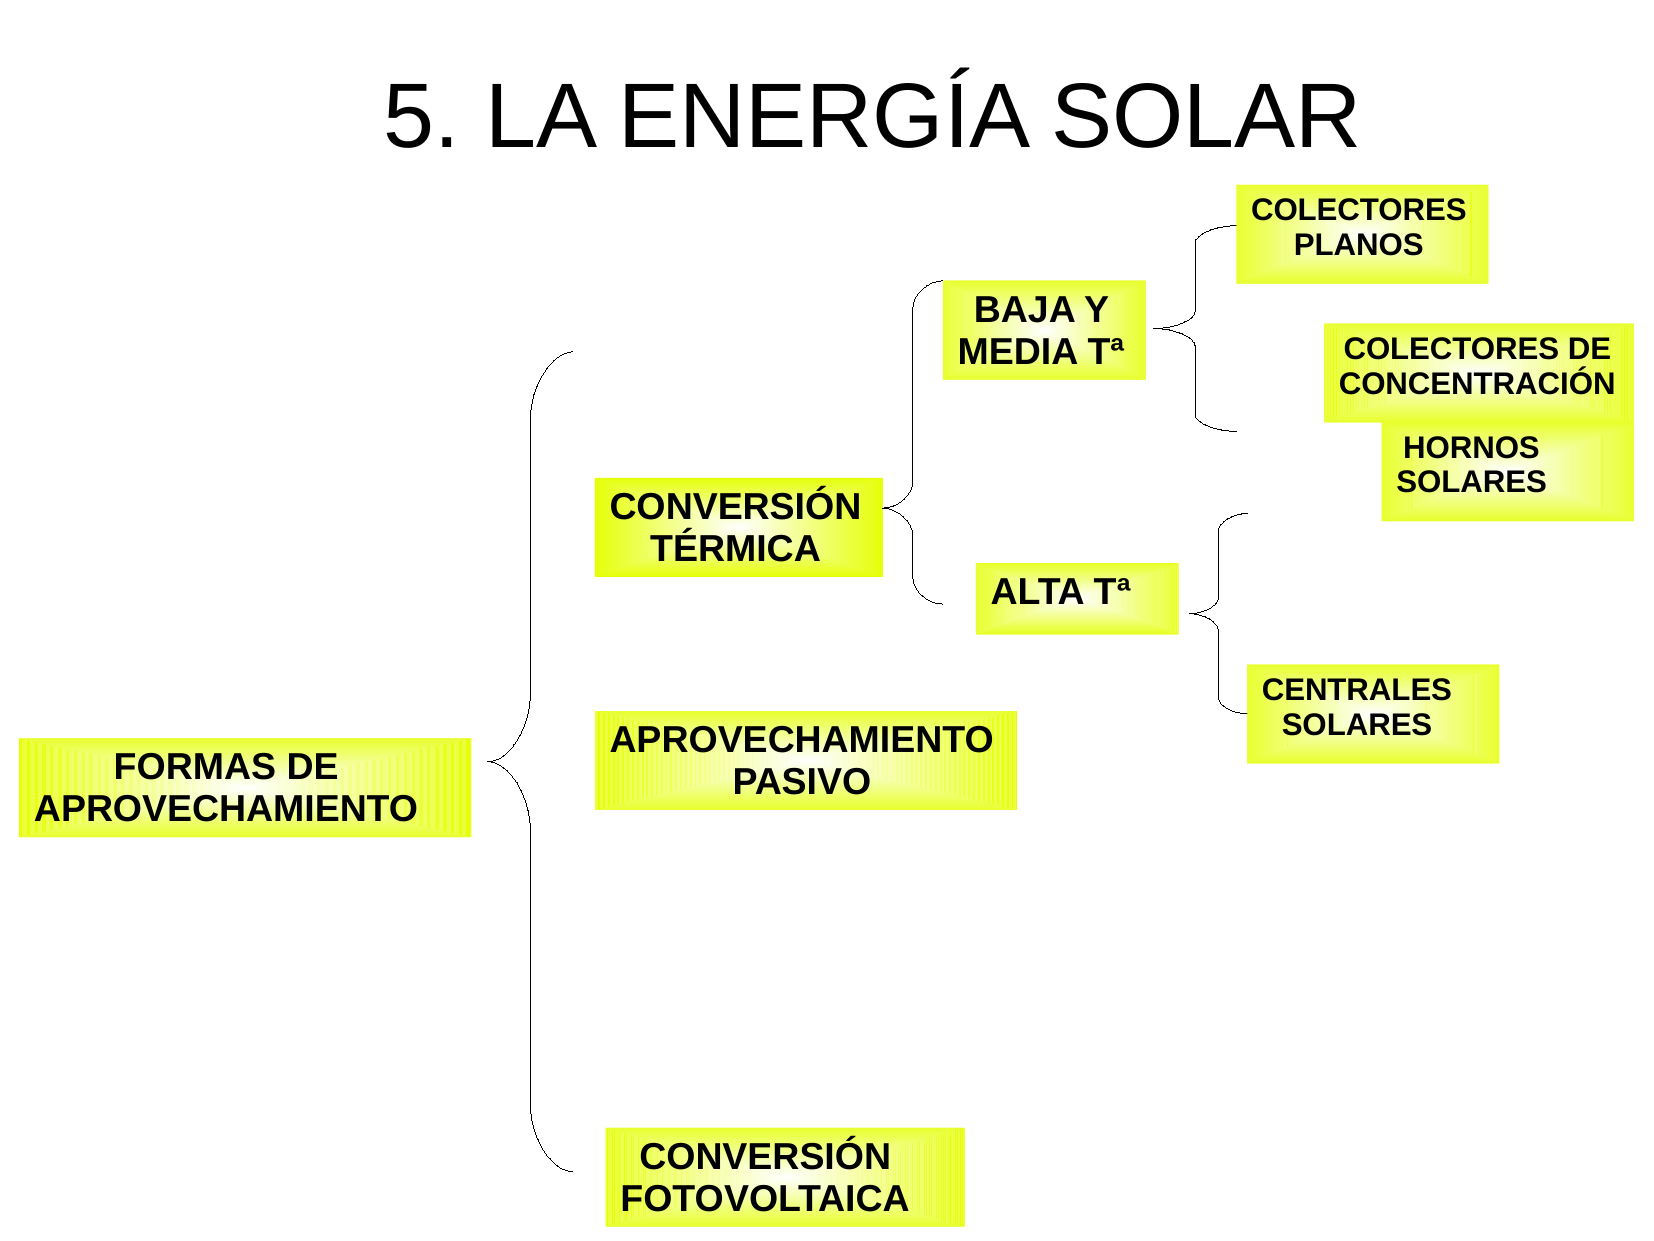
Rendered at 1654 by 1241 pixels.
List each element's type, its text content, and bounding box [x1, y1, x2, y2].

text_box COLECTORES PLANOS [1236, 184, 1489, 284]
text_box BAJA Y MEDIA Tª [942, 280, 1146, 380]
text_box COLECTORES DE CONCENTRACIÓN [1324, 323, 1634, 423]
text_box ALTA Tª [975, 563, 1179, 635]
text_box APROVECHAMIENTO PASIVO [594, 711, 1017, 810]
title 5. LA ENERGÍA SOLAR [129, 19, 1618, 212]
text_box CONVERSIÓN FOTOVOLTAICA [605, 1127, 965, 1227]
text_box HORNOS SOLARES [1381, 422, 1634, 522]
text_box FORMAS DE APROVECHAMIENTO [19, 738, 472, 838]
text_box CONVERSIÓN TÉRMICA [594, 478, 883, 577]
text_box CENTRALES SOLARES [1247, 664, 1500, 764]
